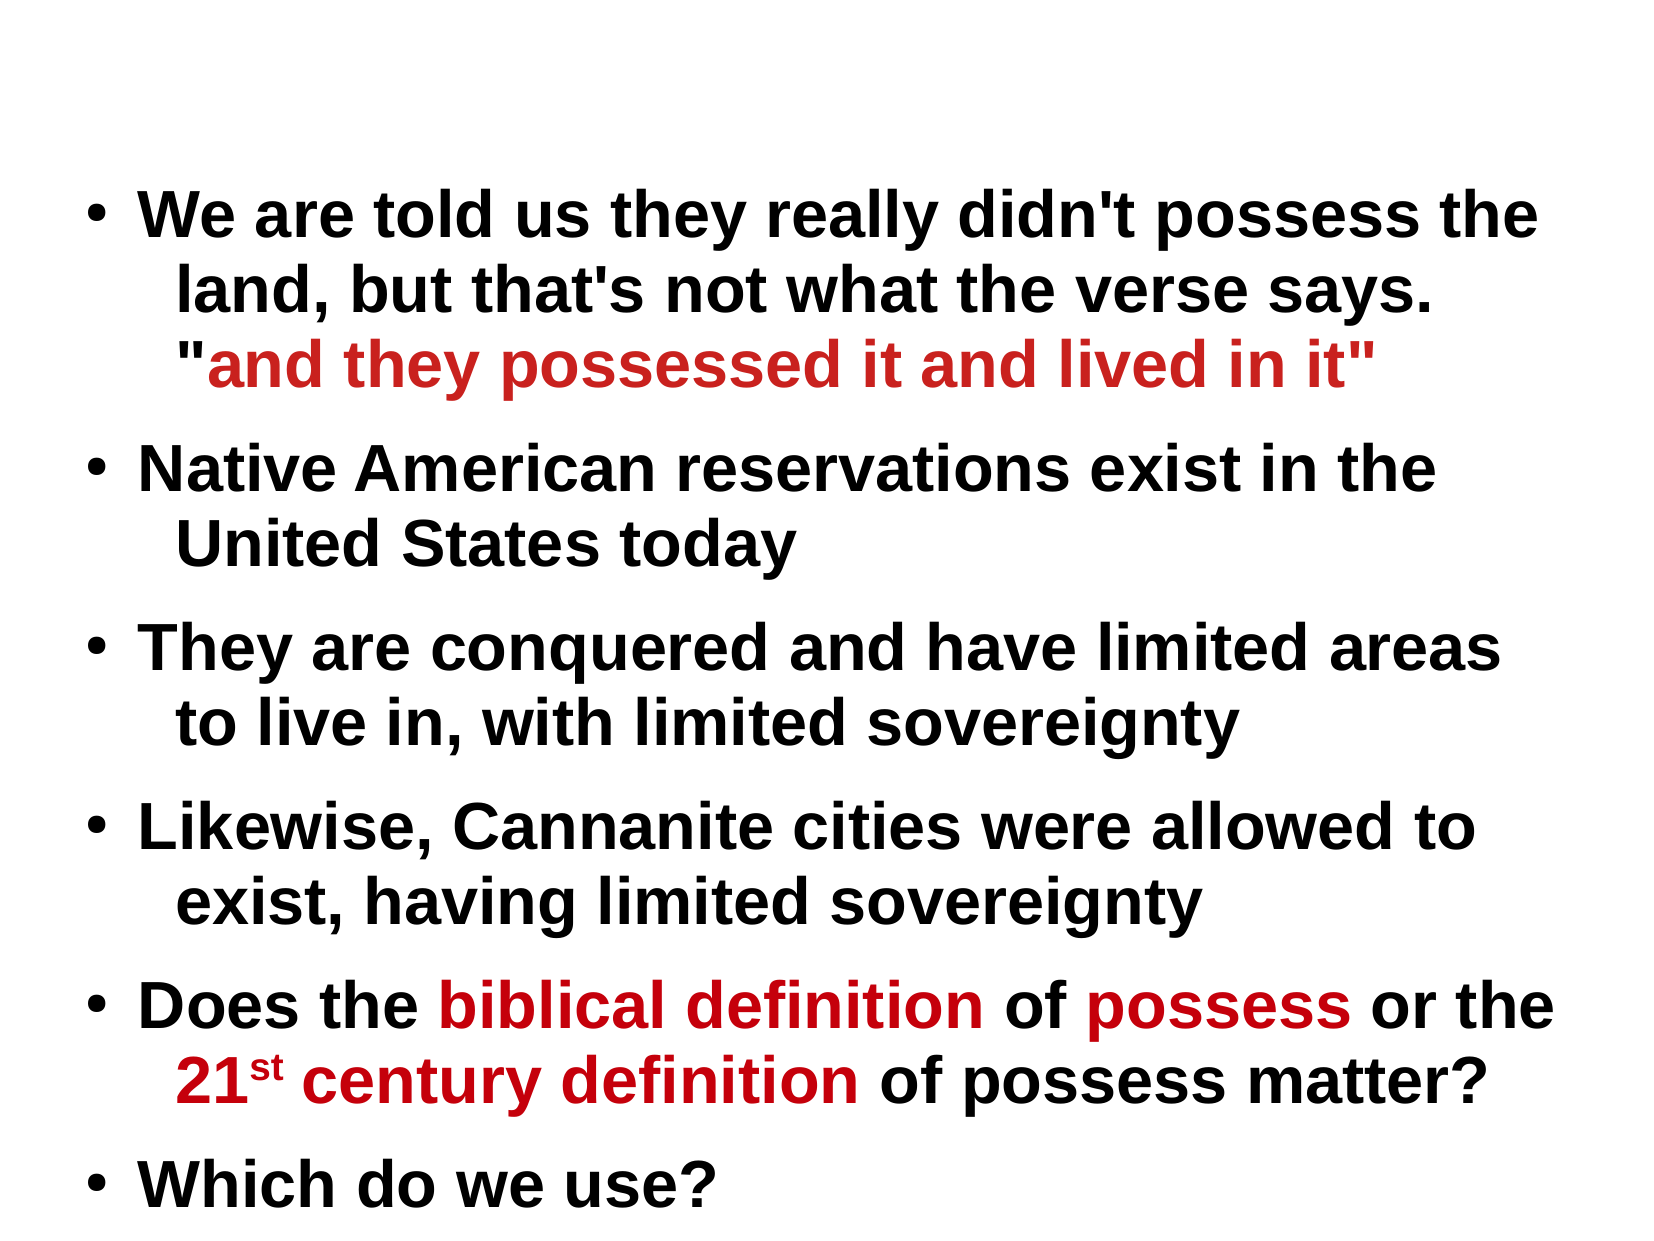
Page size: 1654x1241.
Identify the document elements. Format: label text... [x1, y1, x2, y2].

list We are told us they really didn't possess the land, but that's not what the verse says. "and they possessed it and lived in it" Native American reservations exist in the United States today They are conquered and have limited areas to live in, with limited sovereignty Likewise, Cannanite cities were allowed to exist, having limited sovereignty Does the biblical definition of possess or the 21st century definition of possess matter? Which do we use? [29, 177, 1571, 1234]
